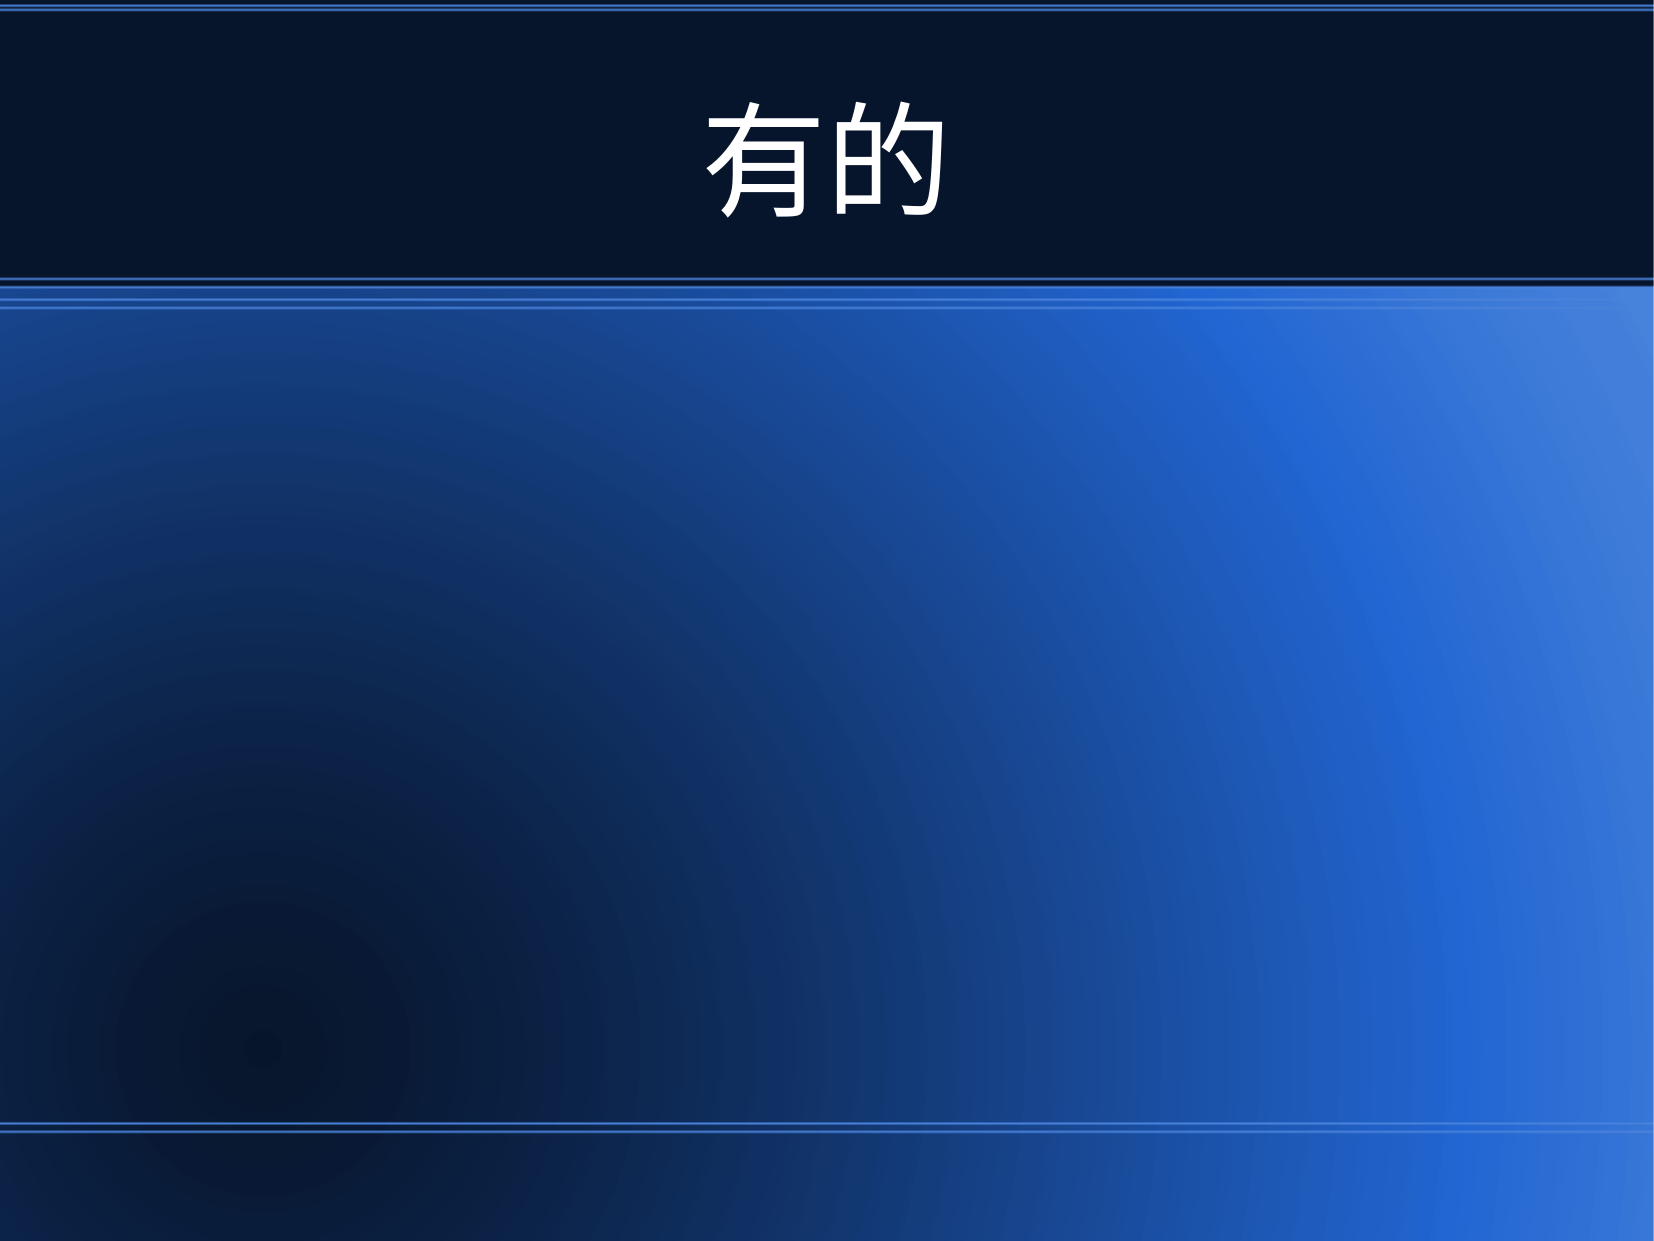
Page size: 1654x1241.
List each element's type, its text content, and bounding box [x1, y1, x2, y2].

title 有的 [82, 49, 1571, 257]
picture [0, 0, 1654, 1241]
